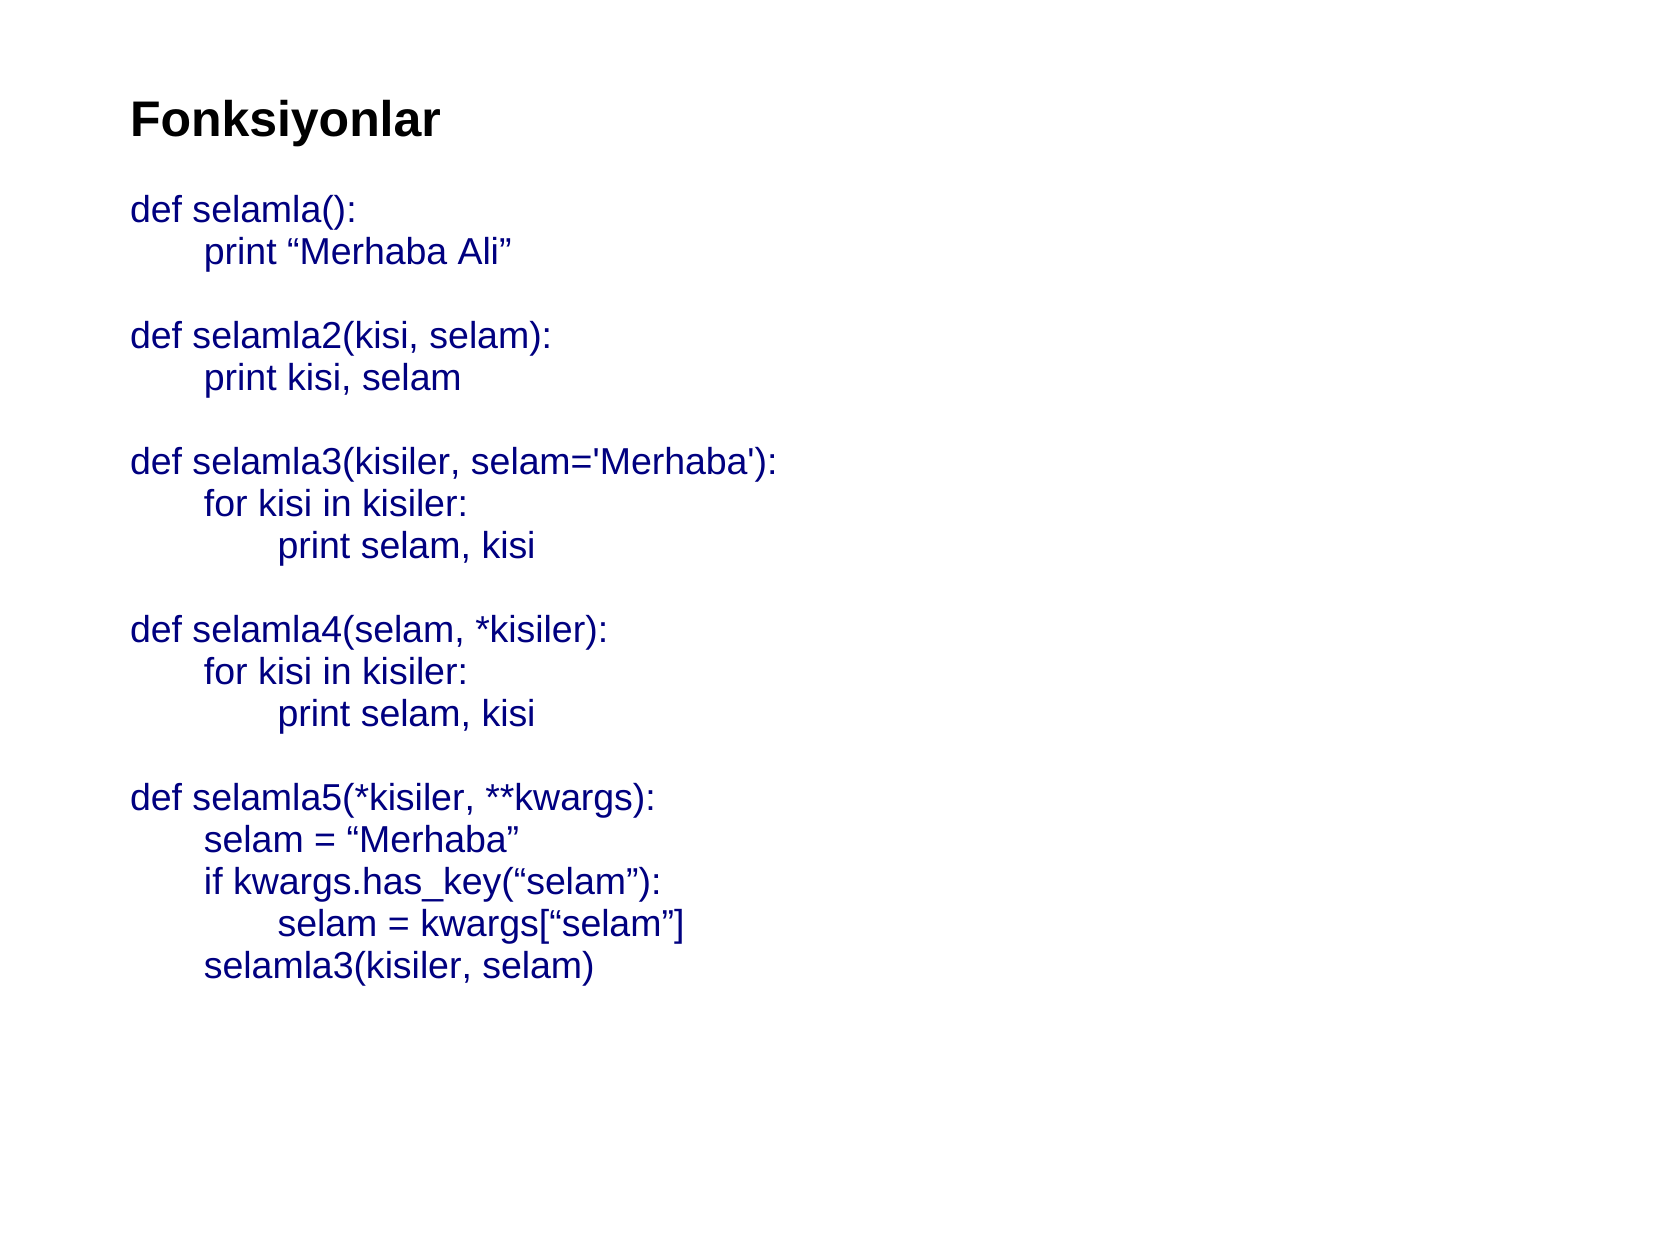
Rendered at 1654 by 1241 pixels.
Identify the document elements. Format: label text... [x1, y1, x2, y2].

text_box Fonksiyonlar def selamla(): print “Merhaba Ali” def selamla2(kisi, selam): print kisi, selam def selamla3(kisiler, selam='Merhaba'): for kisi in kisiler: print selam, kisi def selamla4(selam, *kisiler): for kisi in kisiler: print selam, kisi def selamla5(*kisiler, **kwargs): selam = “Merhaba” if kwargs.has_key(“selam”): selam = kwargs[“selam”] selamla3(kisiler, selam) [115, 83, 1536, 1093]
